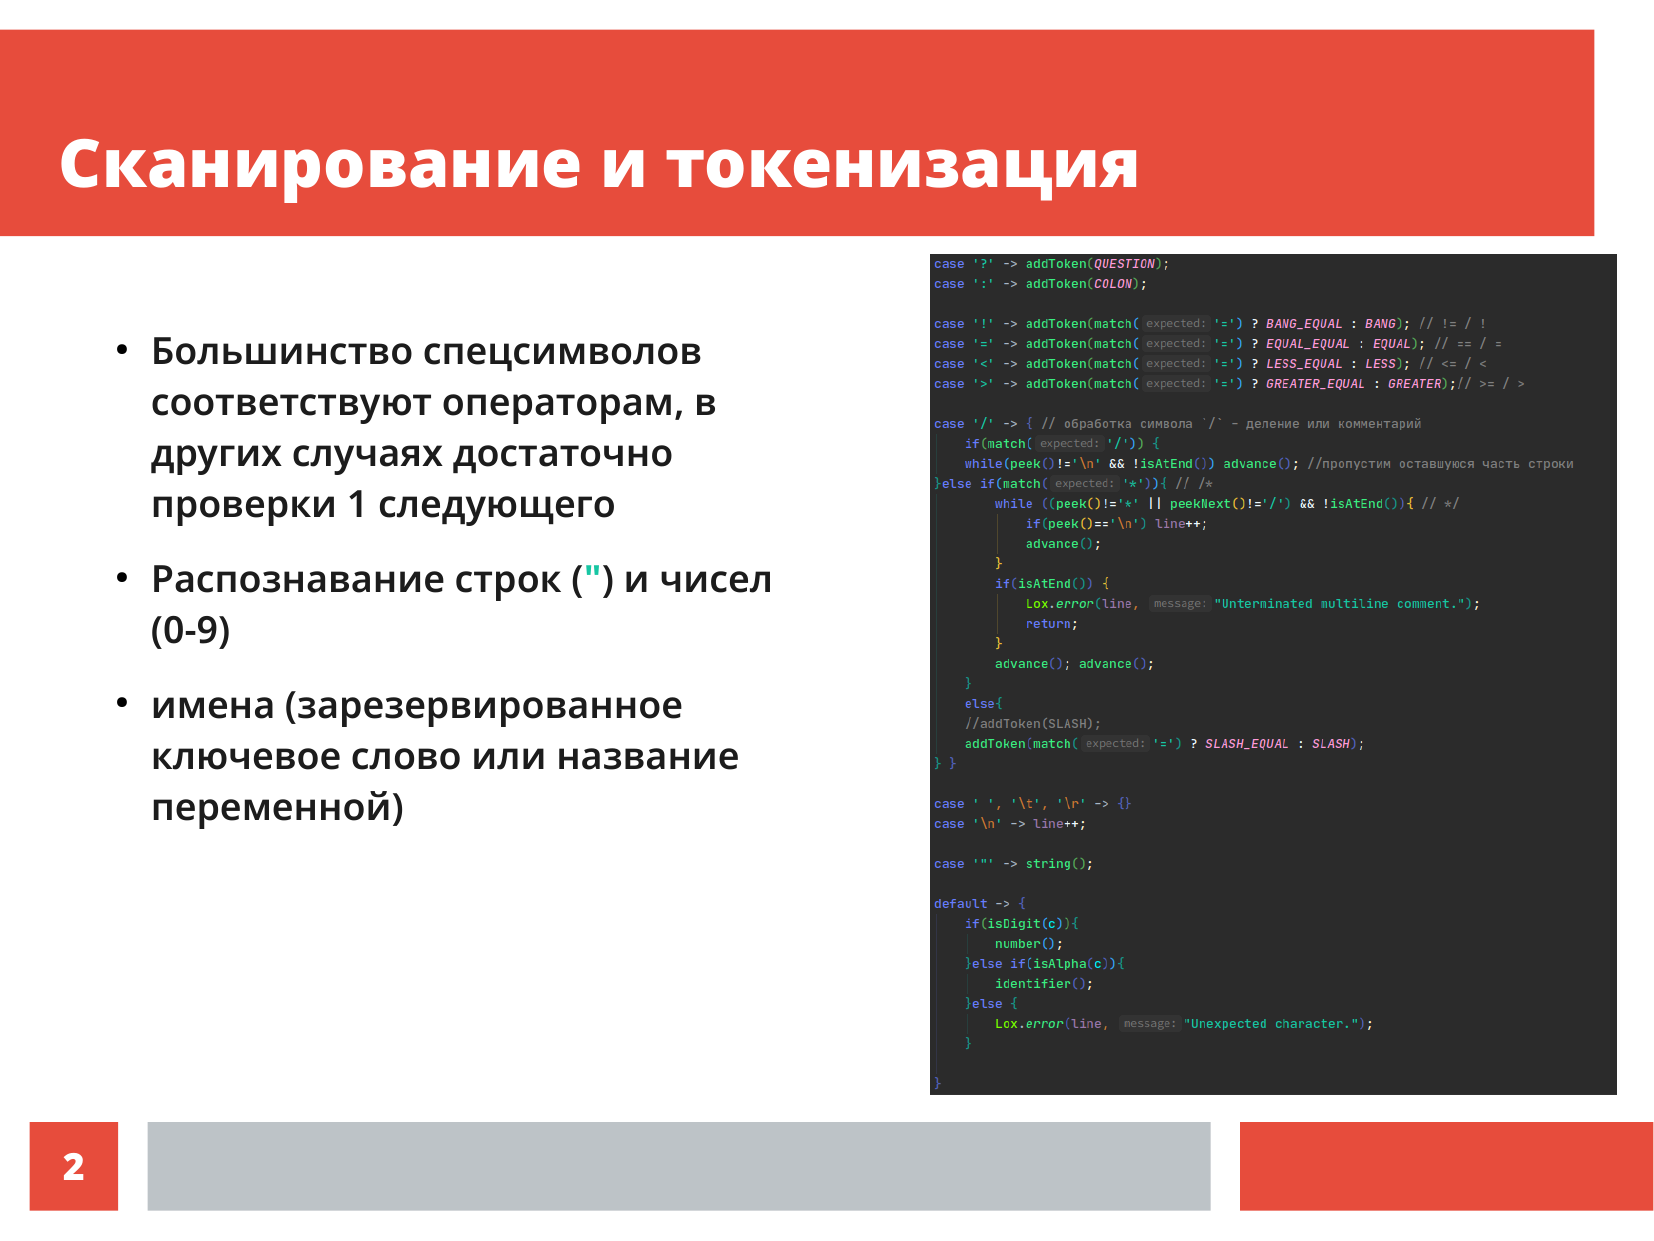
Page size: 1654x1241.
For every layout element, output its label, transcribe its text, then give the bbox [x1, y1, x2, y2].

title Сканирование и токенизация [59, 59, 1595, 207]
list Большинство спецсимволов соответствуют операторам, в других случаях достаточно проверки 1 следующего Распознавание строк (") и чисел (0-9) имена (зарезервированное ключевое слово или название переменной) [59, 324, 811, 1093]
picture [930, 254, 1617, 1096]
